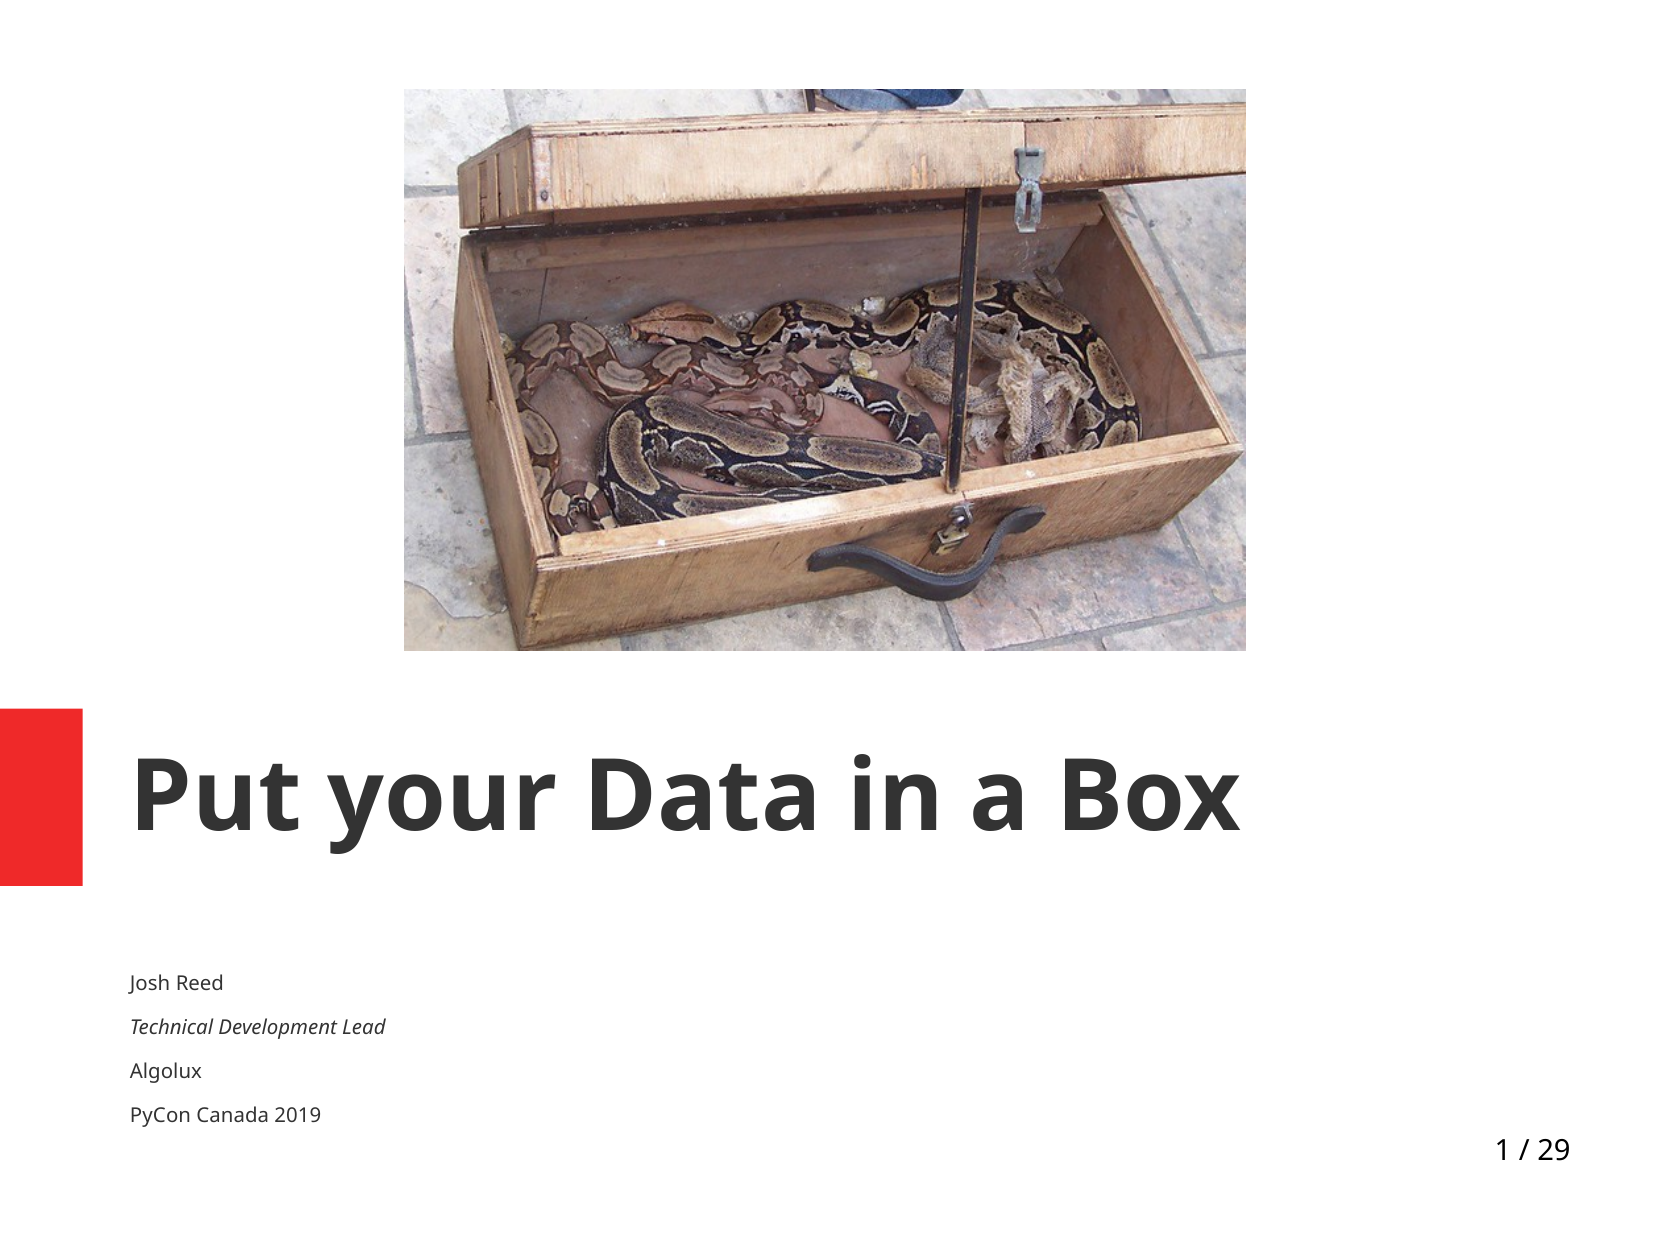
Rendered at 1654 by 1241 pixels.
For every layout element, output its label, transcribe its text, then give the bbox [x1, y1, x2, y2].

list Josh Reed Technical Development Lead Algolux PyCon Canada 2019 [129, 968, 1536, 1130]
title Put your Data in a Box [129, 673, 1536, 910]
picture [404, 89, 1246, 651]
